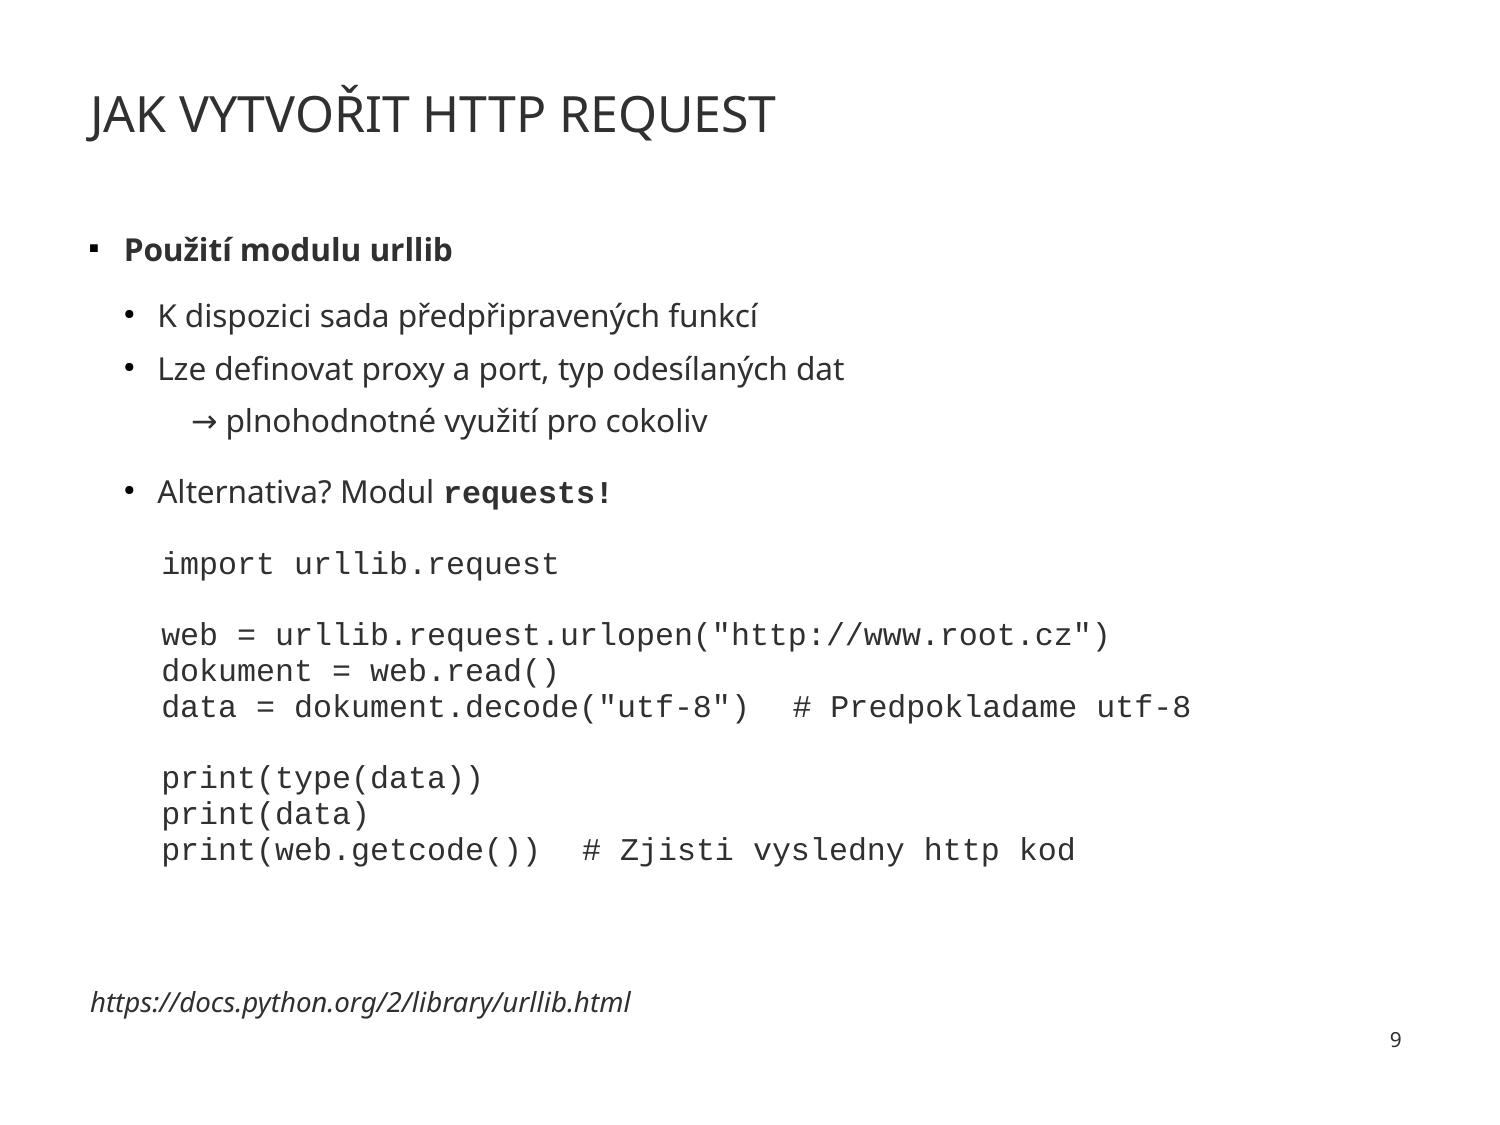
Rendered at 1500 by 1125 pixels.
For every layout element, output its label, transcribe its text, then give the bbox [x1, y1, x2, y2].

list Použití modulu urllib K dispozici sada předpřipravených funkcí Lze definovat proxy a port, typ odesílaných dat → plnohodnotné využití pro cokoliv Alternativa? Modul requests! import urllib.request web = urllib.request.urlopen("http://www.root.cz") dokument = web.read() data = dokument.decode("utf-8") # Predpokladame utf-8 print(type(data)) print(data) print(web.getcode()) # Zjisti vysledny http kod https://docs.python.org/2/library/urllib.html [75, 219, 1353, 1035]
title Jak vytvořit http request [75, 66, 1223, 161]
slide_number <číslo> [1343, 1010, 1417, 1071]
